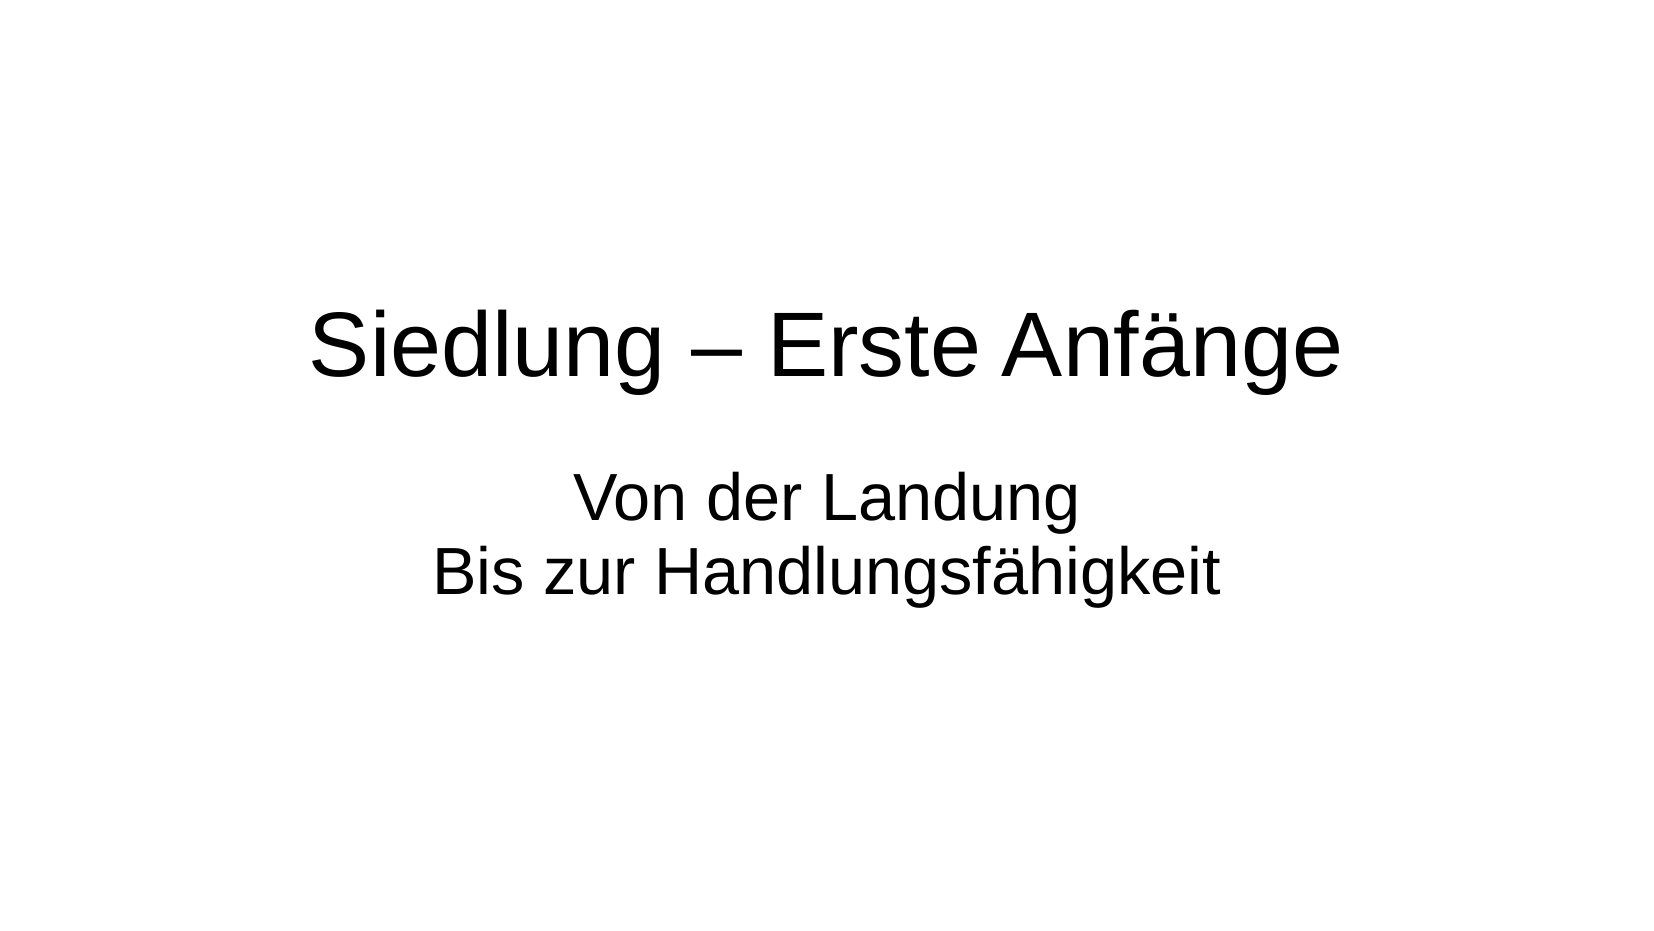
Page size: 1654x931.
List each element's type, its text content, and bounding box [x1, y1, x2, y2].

subtitle Von der Landung Bis zur Handlungsfähigkeit [82, 264, 1571, 805]
